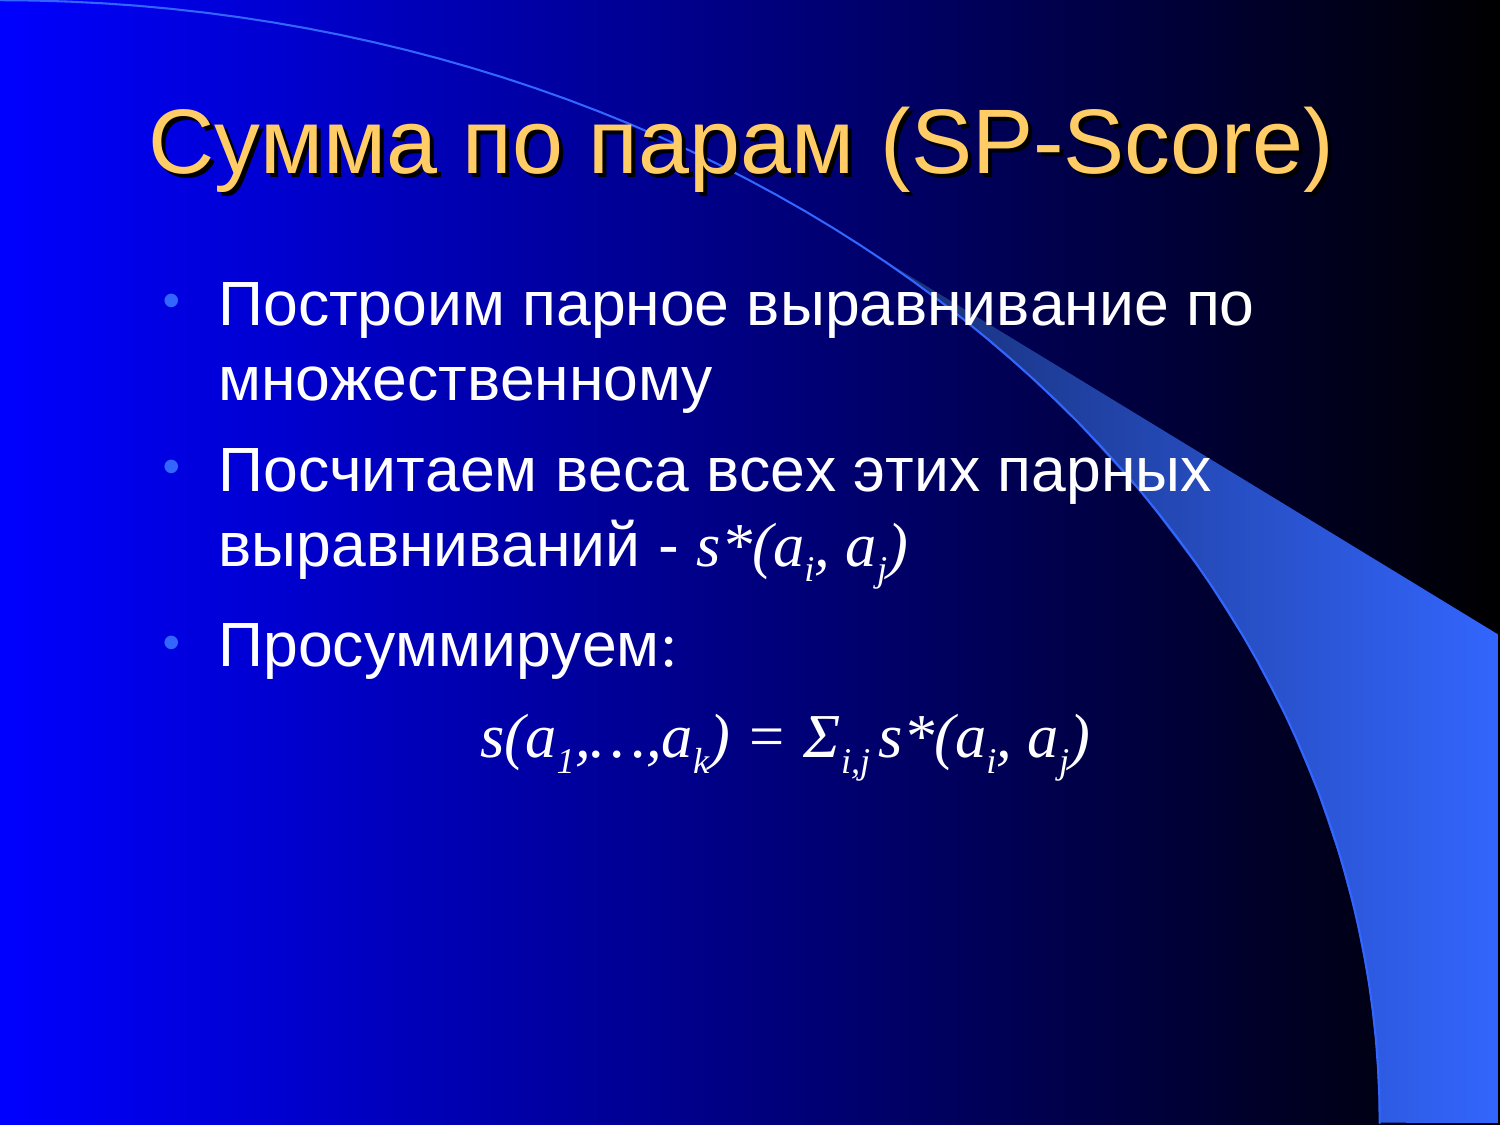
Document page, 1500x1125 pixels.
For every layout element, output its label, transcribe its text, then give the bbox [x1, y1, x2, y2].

list Построим парное выравнивание по множественному Посчитаем веса всех этих парных выравниваний - s*(ai, aj) Просуммируем: s(a1,…,ak) = Σi,j s*(ai, aj) [147, 255, 1423, 931]
title Сумма по парам (SP-Score) [112, 42, 1388, 231]
